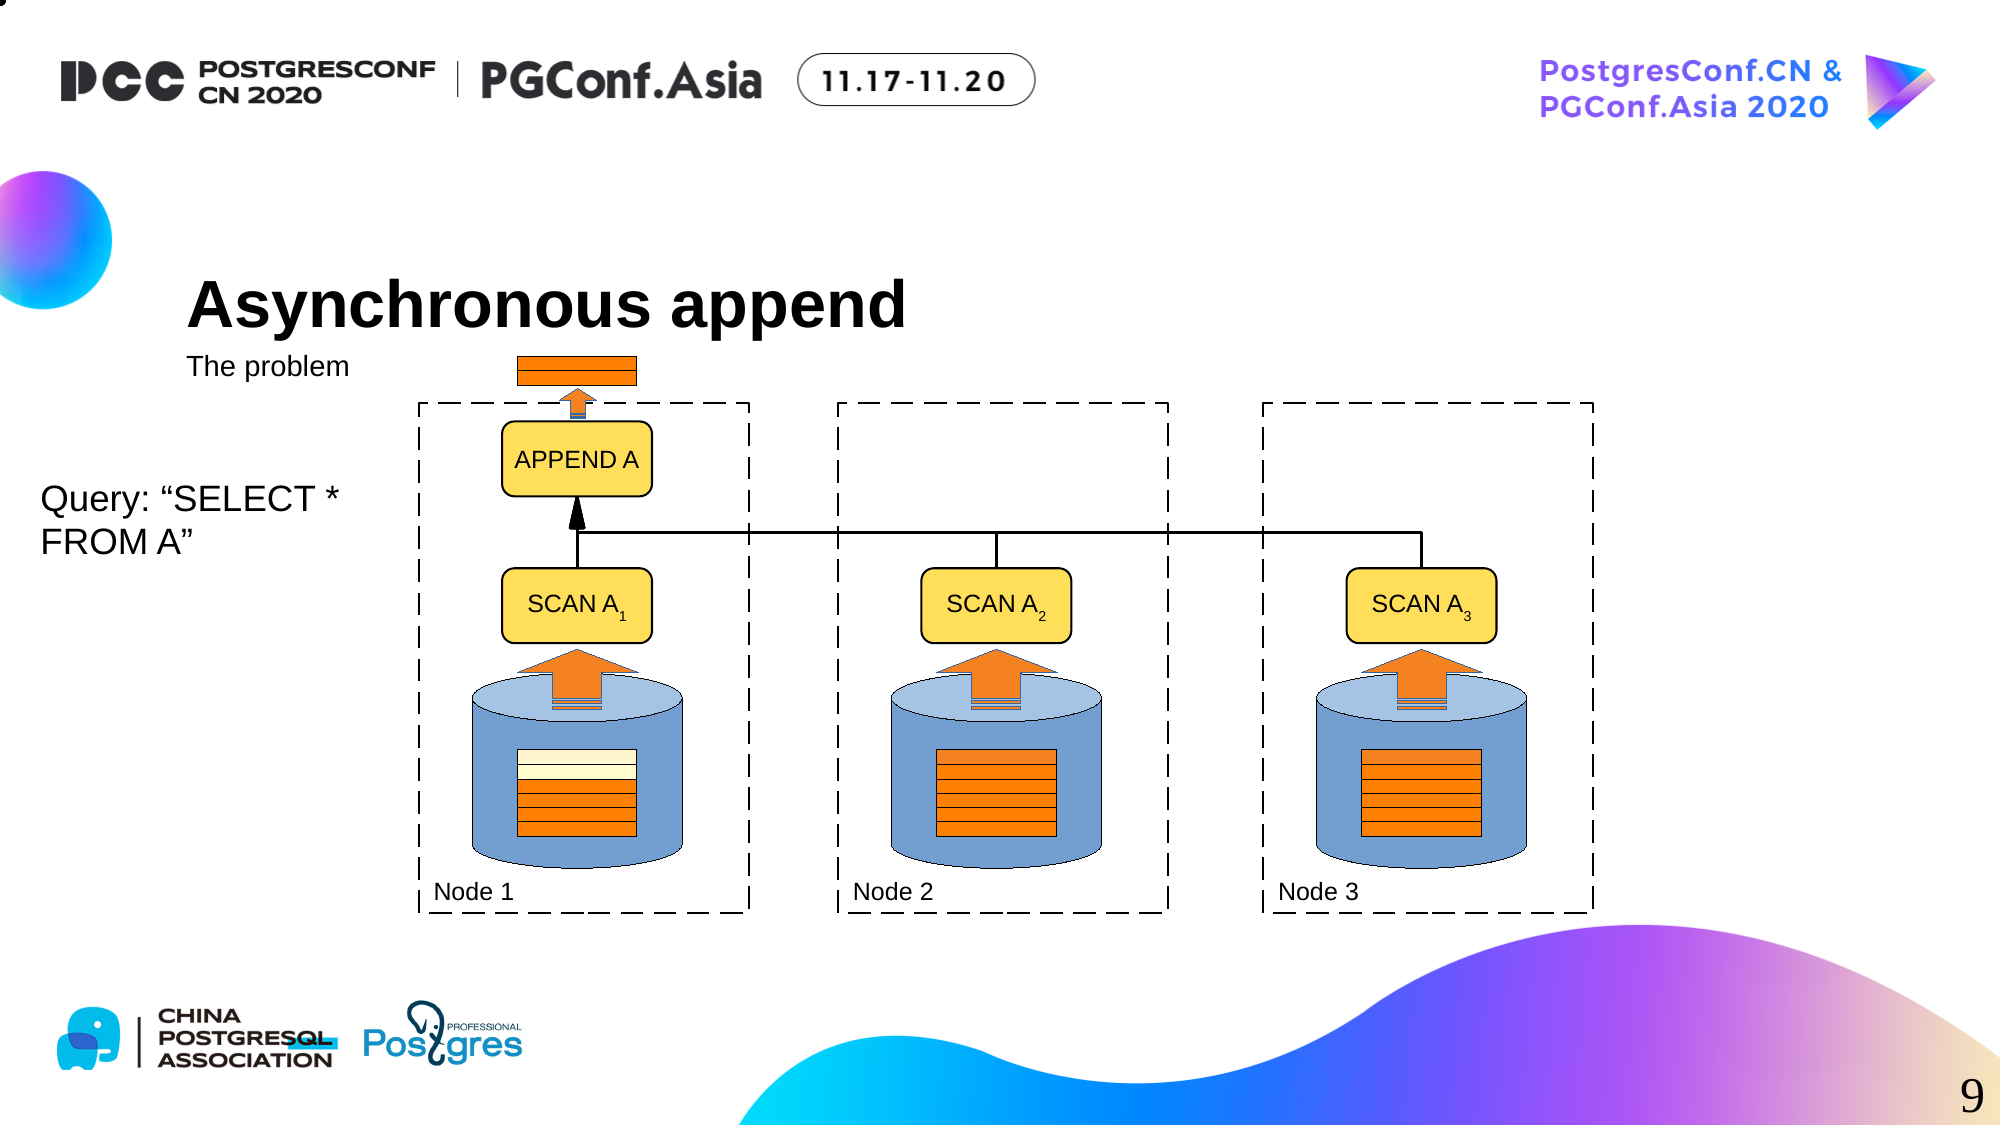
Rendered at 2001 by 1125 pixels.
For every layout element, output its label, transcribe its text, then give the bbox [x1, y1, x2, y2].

text_box <номер> [1316, 673, 1527, 722]
text_box [1397, 700, 1447, 704]
text_box [971, 706, 1021, 710]
text_box Node 3 [1263, 868, 1384, 909]
text_box [891, 700, 1102, 869]
text_box [559, 388, 597, 419]
text_box APPEND A [502, 421, 653, 497]
text_box SCAN A3 [1346, 568, 1497, 644]
text_box [971, 700, 1021, 704]
text_box Node 1 [418, 868, 539, 909]
text_box SCAN A2 [921, 568, 1072, 644]
text_box Node 2 [838, 868, 959, 909]
text_box [1361, 649, 1483, 699]
text_box [517, 649, 639, 699]
text_box Query: “SELECT * FROM A” [25, 466, 376, 571]
picture [0, 0, 2001, 1125]
text_box [552, 700, 602, 704]
text_box Asynchronous append The problem [171, 237, 1850, 390]
text_box <номер> [1883, 1054, 2000, 1125]
text_box [552, 706, 602, 710]
text_box [517, 356, 637, 386]
text_box [1397, 706, 1447, 710]
text_box [1316, 700, 1527, 869]
text_box <номер> [891, 673, 1102, 722]
text_box <номер> [472, 673, 683, 722]
text_box SCAN A1 [502, 568, 653, 644]
text_box [472, 699, 683, 869]
text_box [936, 649, 1058, 699]
